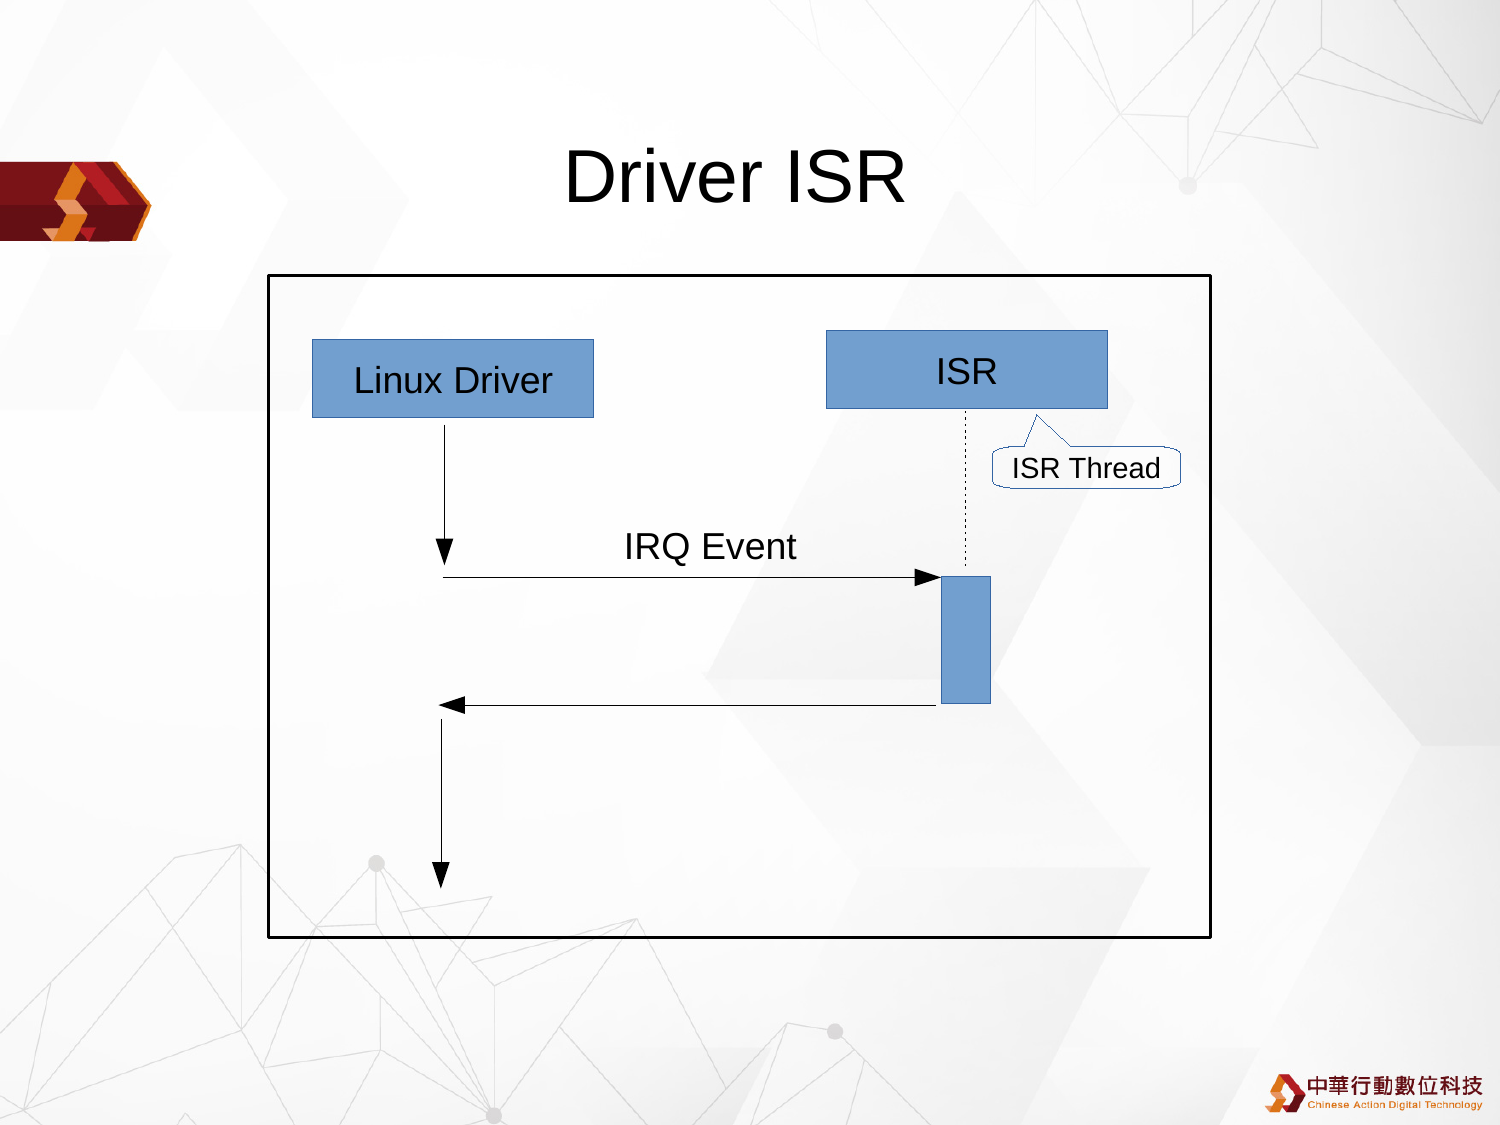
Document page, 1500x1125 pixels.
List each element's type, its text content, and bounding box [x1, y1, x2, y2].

text_box [941, 576, 991, 704]
text_box ISR Thread [992, 414, 1181, 489]
text_box Linux Driver [312, 339, 594, 418]
text_box IRQ Event [609, 514, 856, 575]
text_box ISR [826, 330, 1108, 409]
title Driver ISR [106, 101, 1366, 254]
picture [0, 0, 1500, 1125]
